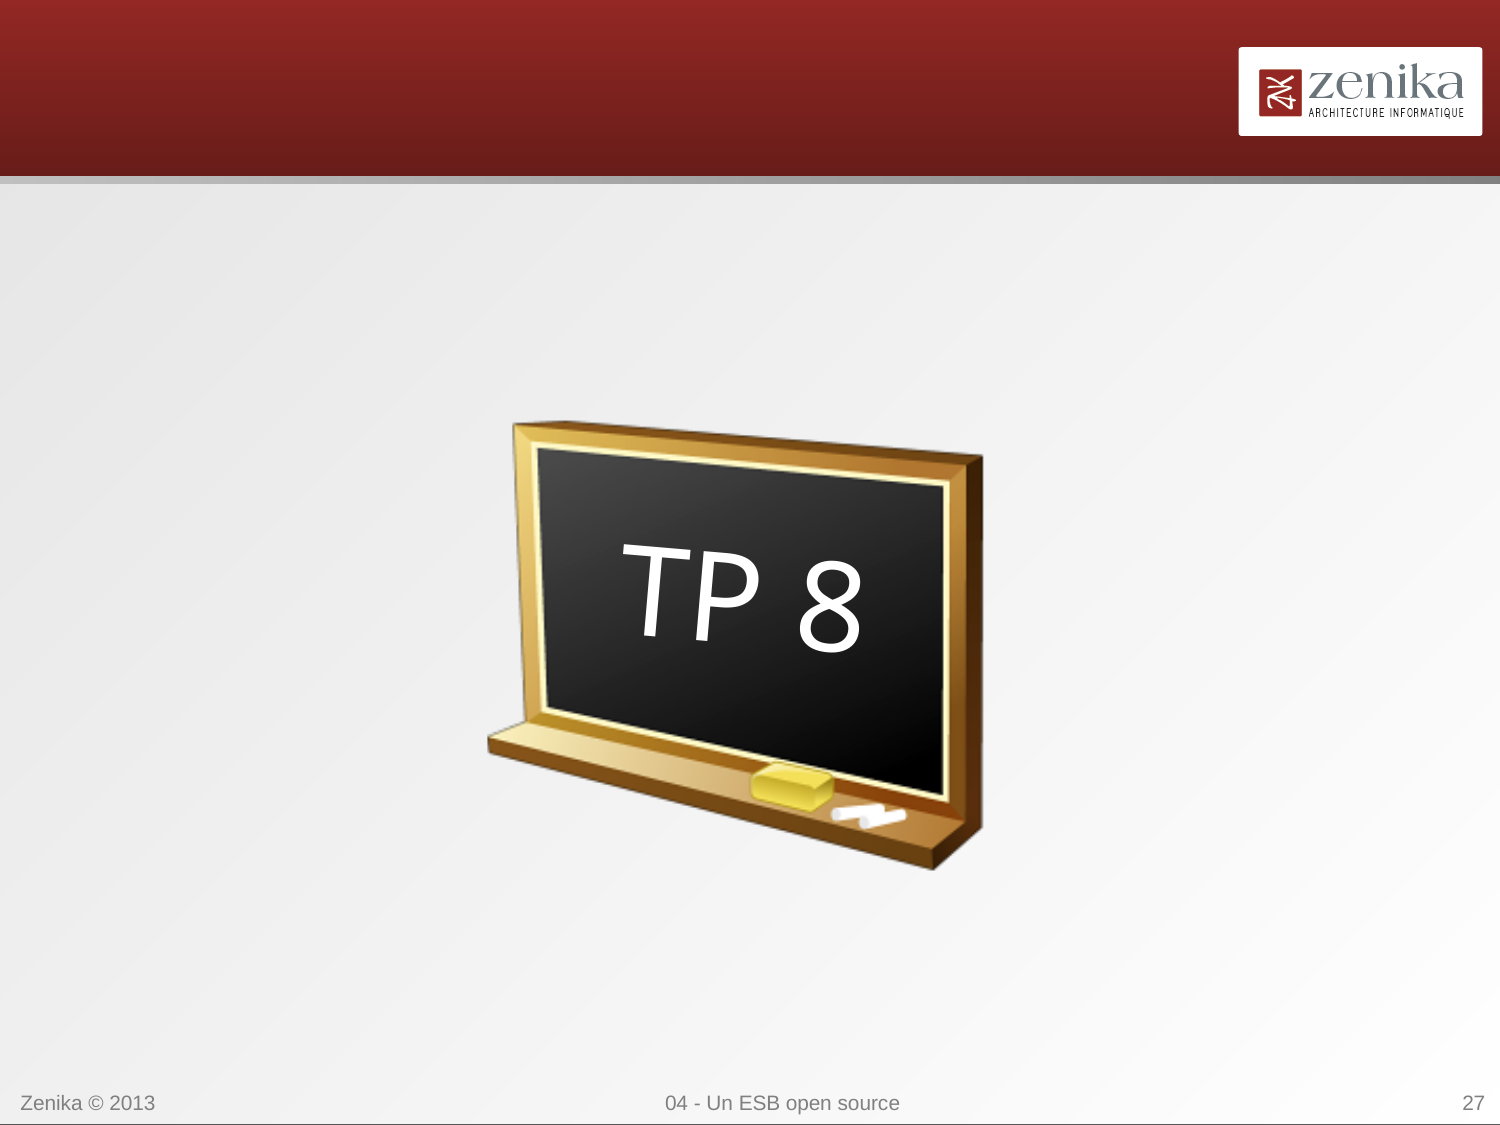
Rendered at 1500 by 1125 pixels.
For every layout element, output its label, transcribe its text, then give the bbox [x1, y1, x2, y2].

text_box TP 8 [597, 491, 913, 691]
picture [484, 388, 1019, 923]
picture [1257, 58, 1464, 125]
